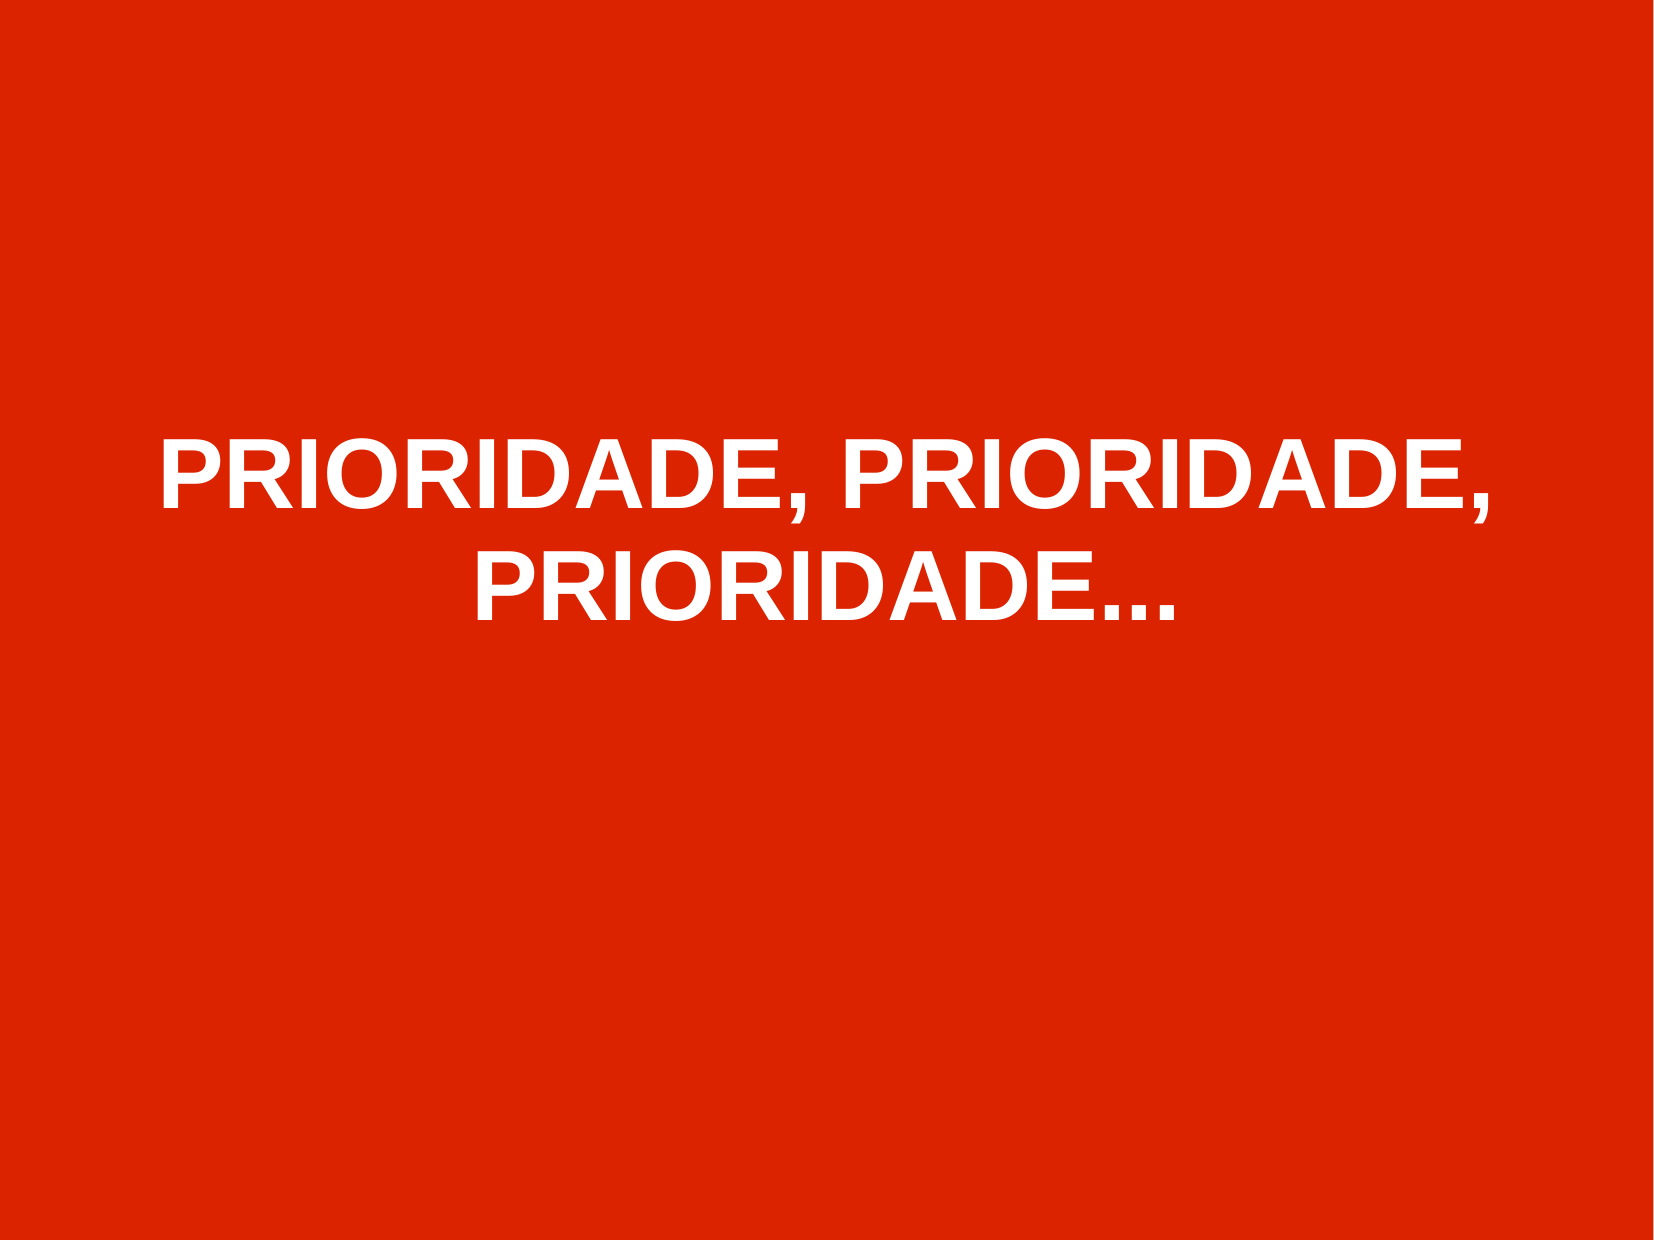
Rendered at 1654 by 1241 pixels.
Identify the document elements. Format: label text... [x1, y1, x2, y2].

subtitle PRIORIDADE, PRIORIDADE, PRIORIDADE... [82, 49, 1571, 1010]
